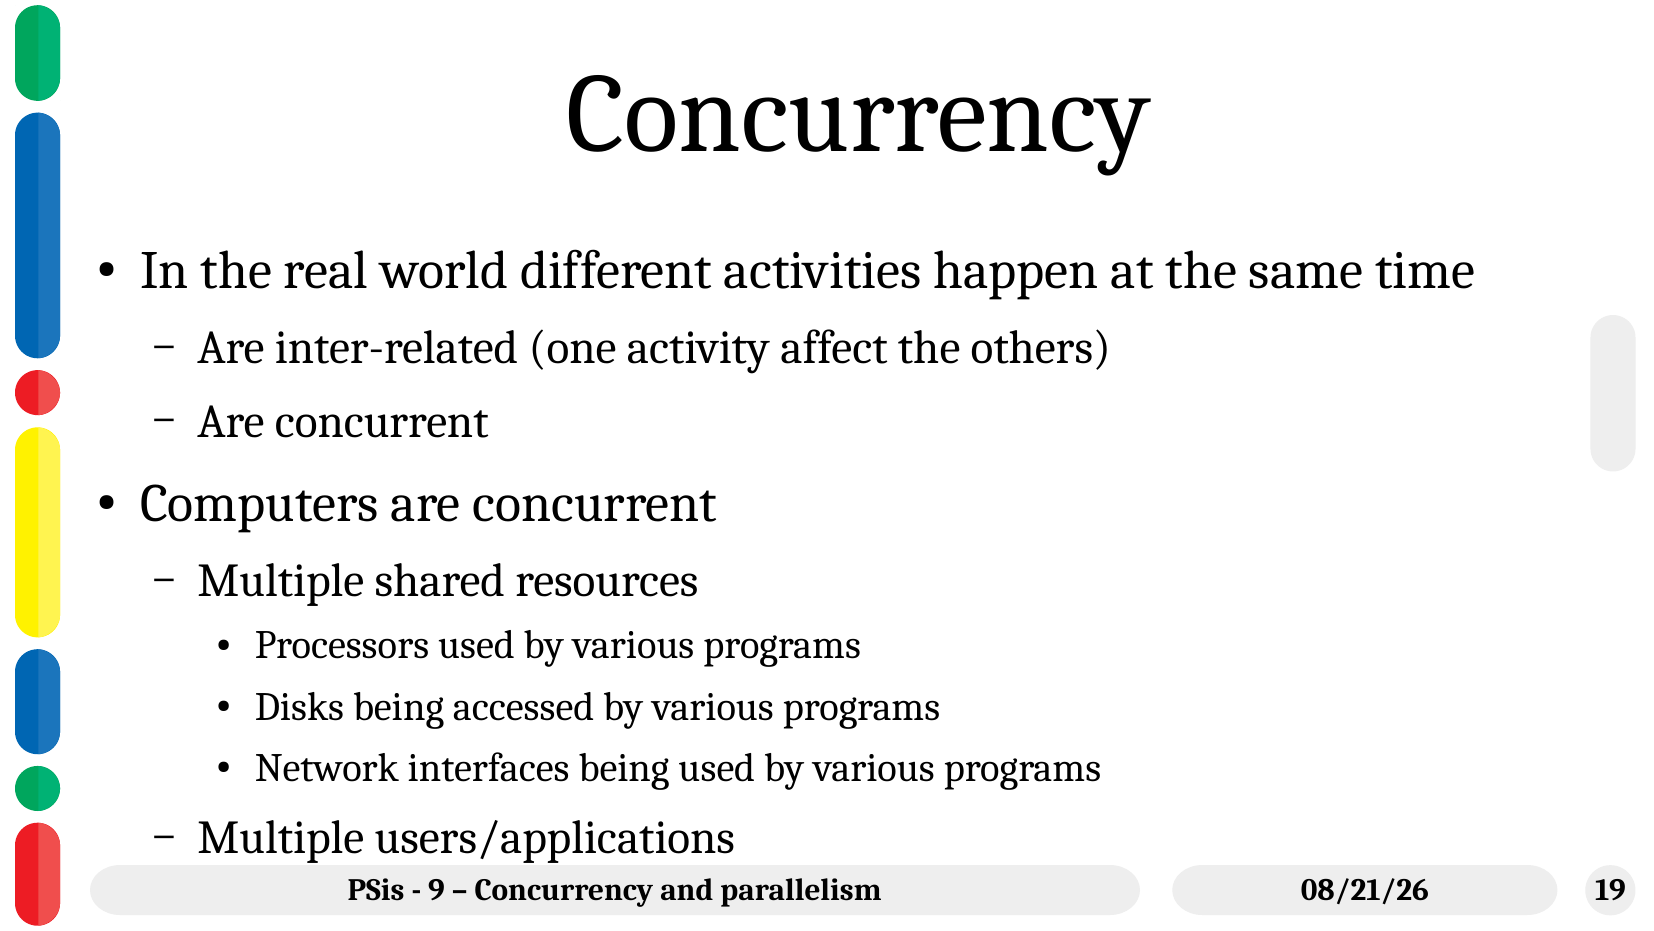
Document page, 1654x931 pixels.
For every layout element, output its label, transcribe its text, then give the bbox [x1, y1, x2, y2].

title Concurrency [82, 37, 1636, 193]
list In the real world different activities happen at the same time Are inter-related (one activity affect the others) Are concurrent Computers are concurrent Multiple shared resources Processors used by various programs Disks being accessed by various programs Network interfaces being used by various programs Multiple users/applications [82, 240, 1571, 866]
